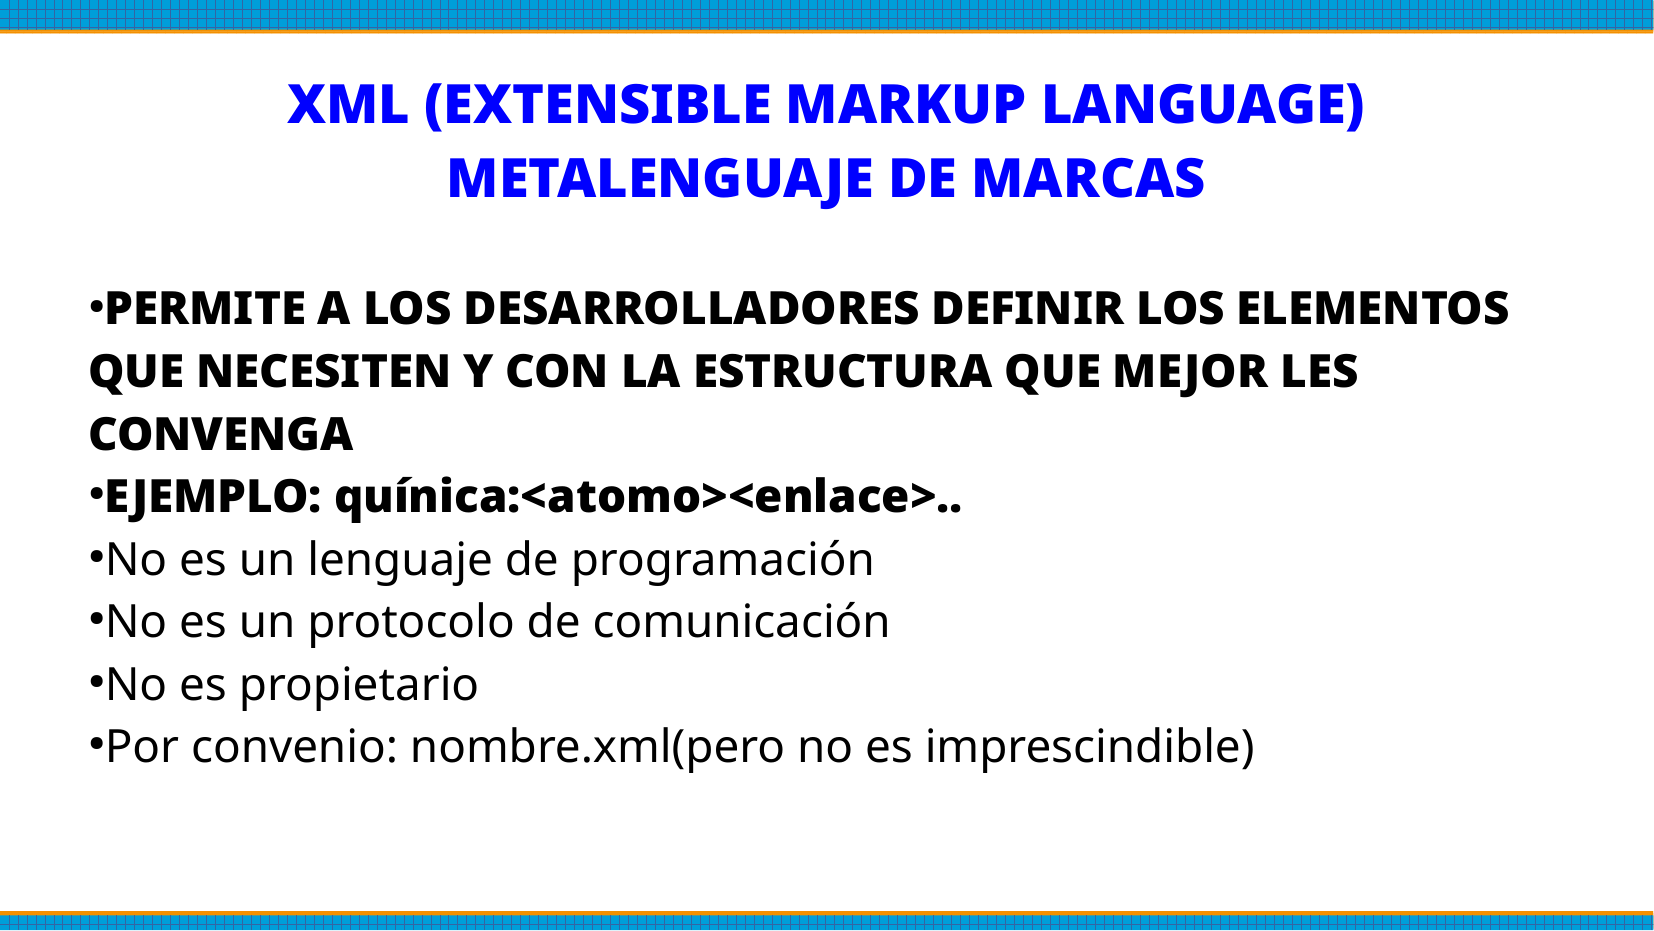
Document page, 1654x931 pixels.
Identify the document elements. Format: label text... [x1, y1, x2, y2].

subtitle XML (EXTENSIBLE MARKUP LANGUAGE) METALENGUAJE DE MARCAS PERMITE A LOS DESARROLLADORES DEFINIR LOS ELEMENTOS QUE NECESITEN Y CON LA ESTRUCTURA QUE MEJOR LES CONVENGA EJEMPLO: quínica:<atomo><enlace>.. No es un lenguaje de programación No es un protocolo de comunicación No es propietario Por convenio: nombre.xml(pero no es imprescindible) [88, 44, 1565, 798]
